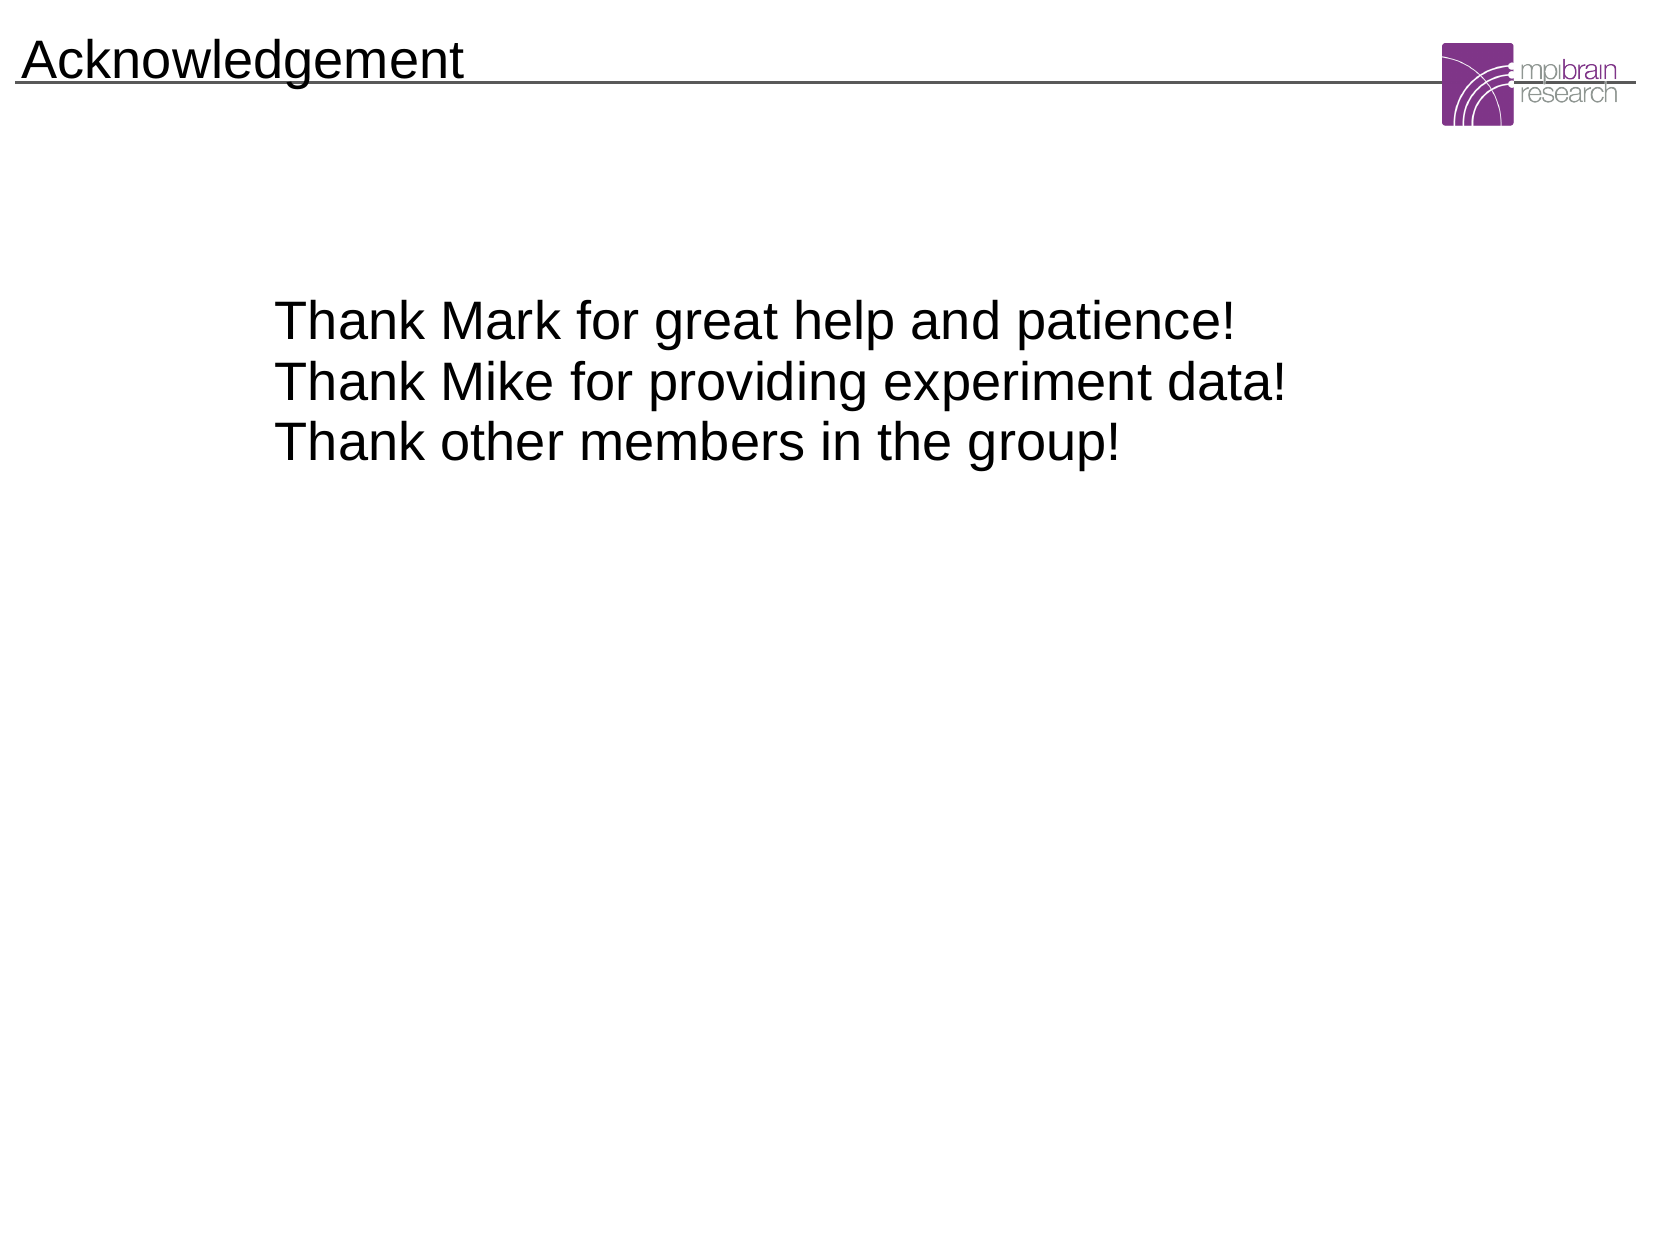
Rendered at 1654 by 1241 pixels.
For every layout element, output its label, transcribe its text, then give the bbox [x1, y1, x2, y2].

picture [1441, 42, 1619, 127]
text_box Thank Mark for great help and patience! Thank Mike for providing experiment data! Thank other members in the group! [259, 283, 1323, 556]
text_box Acknowledgement [6, 22, 481, 98]
